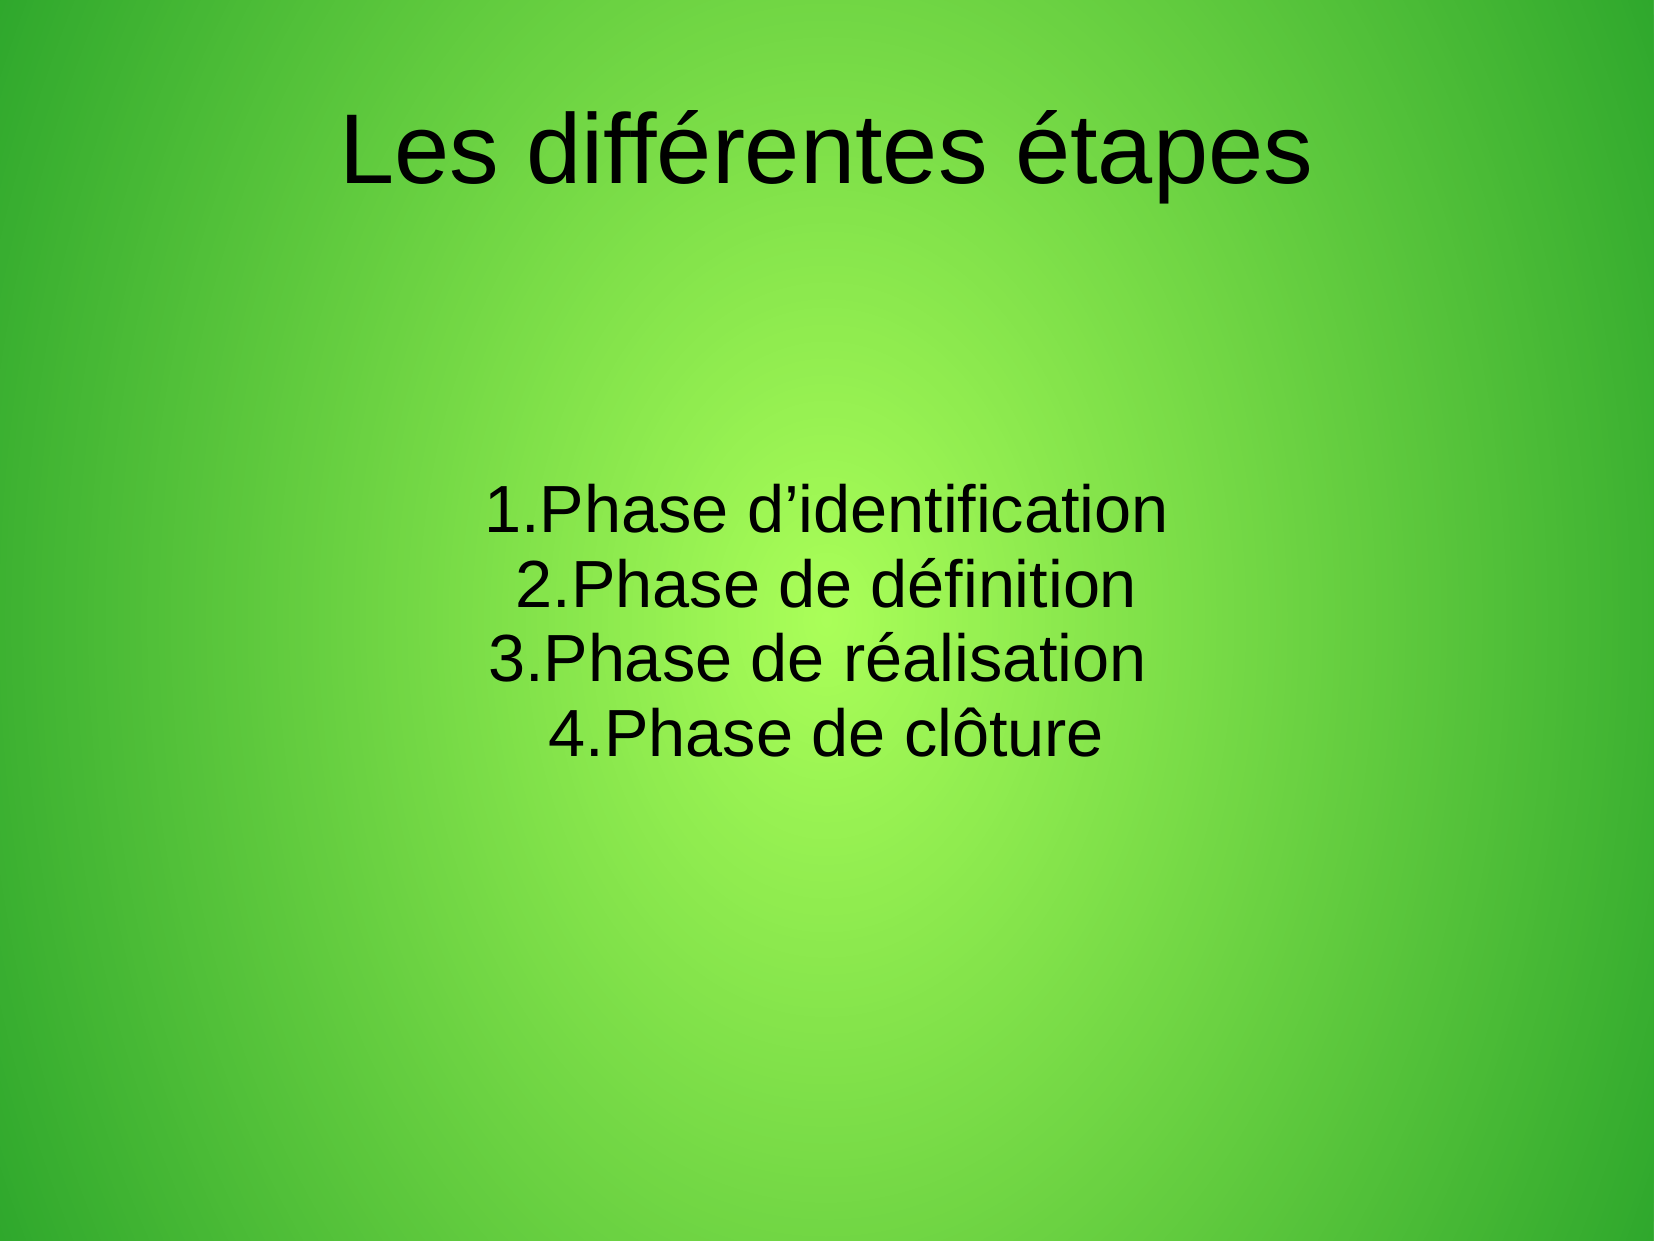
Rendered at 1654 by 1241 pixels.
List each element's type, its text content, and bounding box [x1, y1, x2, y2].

title Les différentes étapes [82, 47, 1571, 252]
subtitle 1.Phase d’identification 2.Phase de définition 3.Phase de réalisation 4.Phase de clôture [82, 299, 1571, 1019]
